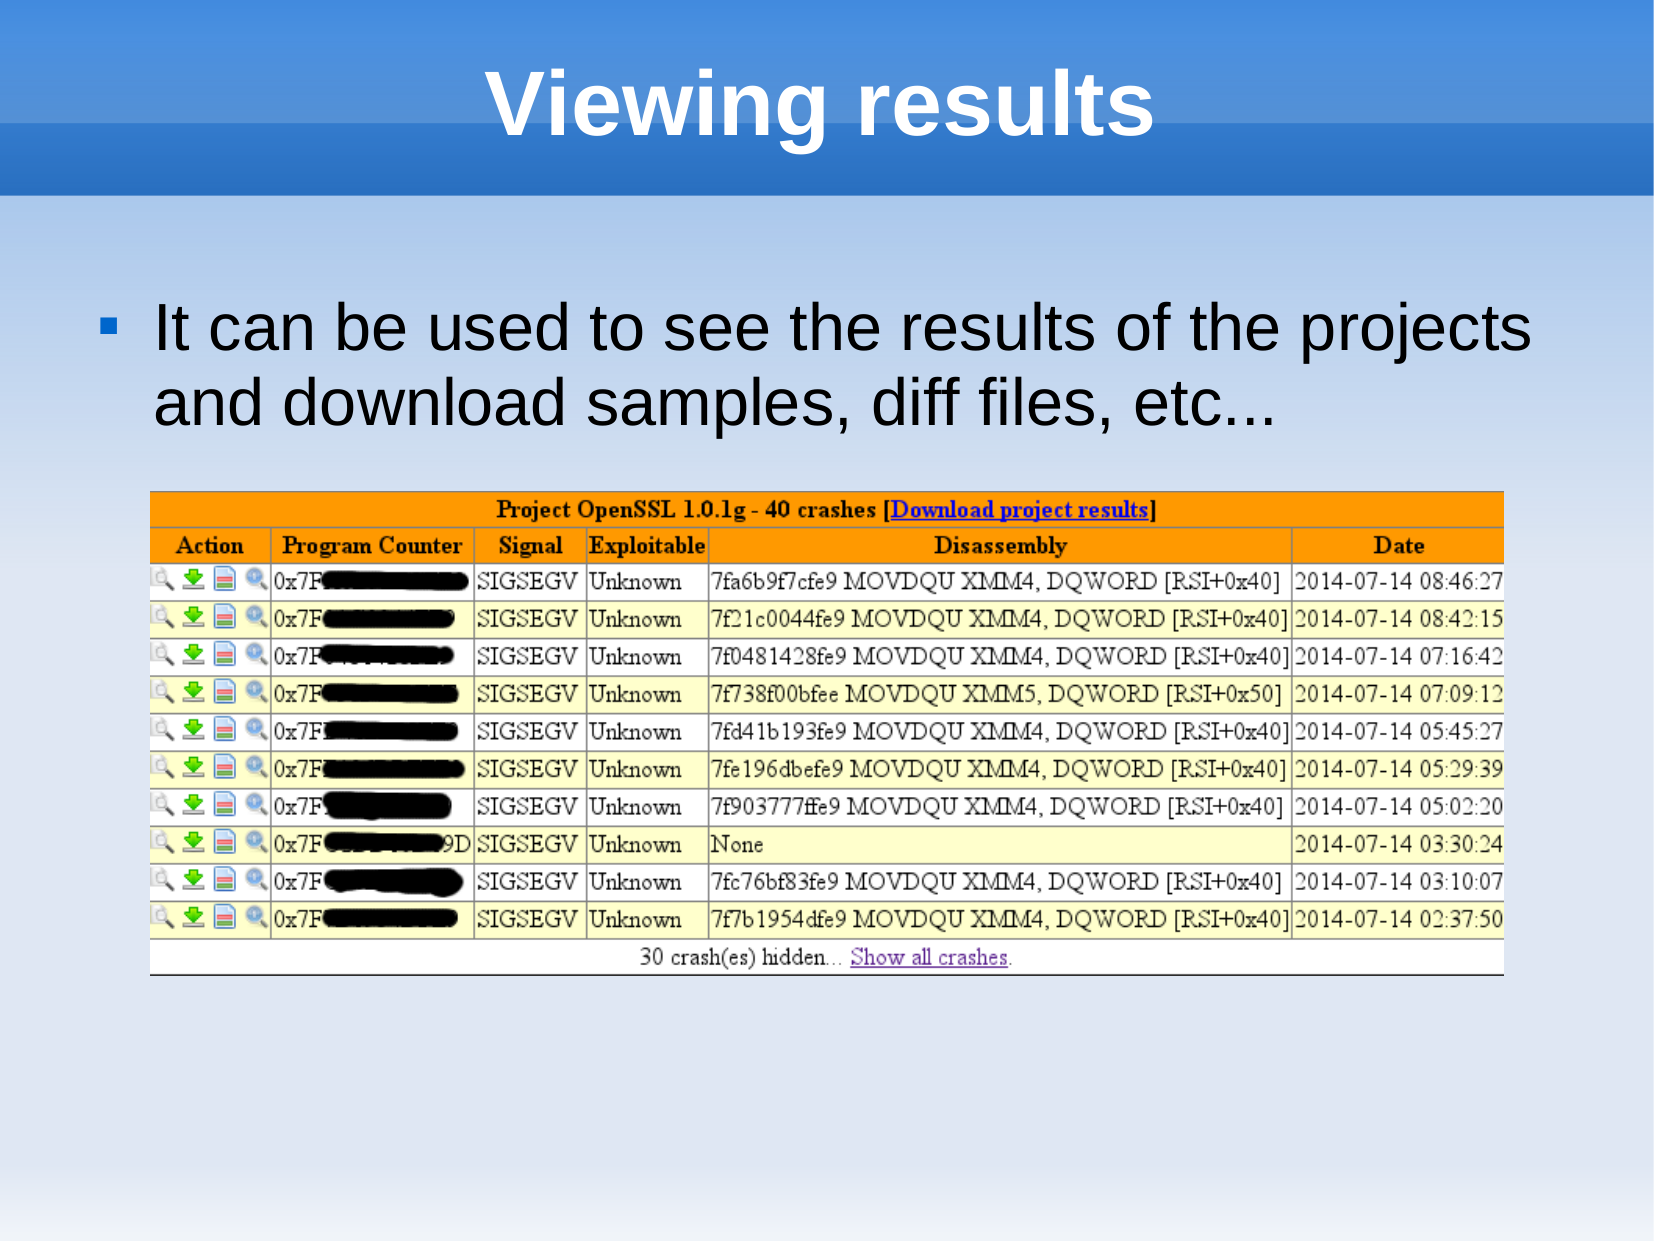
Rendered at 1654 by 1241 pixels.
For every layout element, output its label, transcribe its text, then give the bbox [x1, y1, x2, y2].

title Viewing results [76, 0, 1565, 208]
list It can be used to see the results of the projects and download samples, diff files, etc... [82, 290, 1571, 1109]
picture [0, 0, 1654, 1241]
